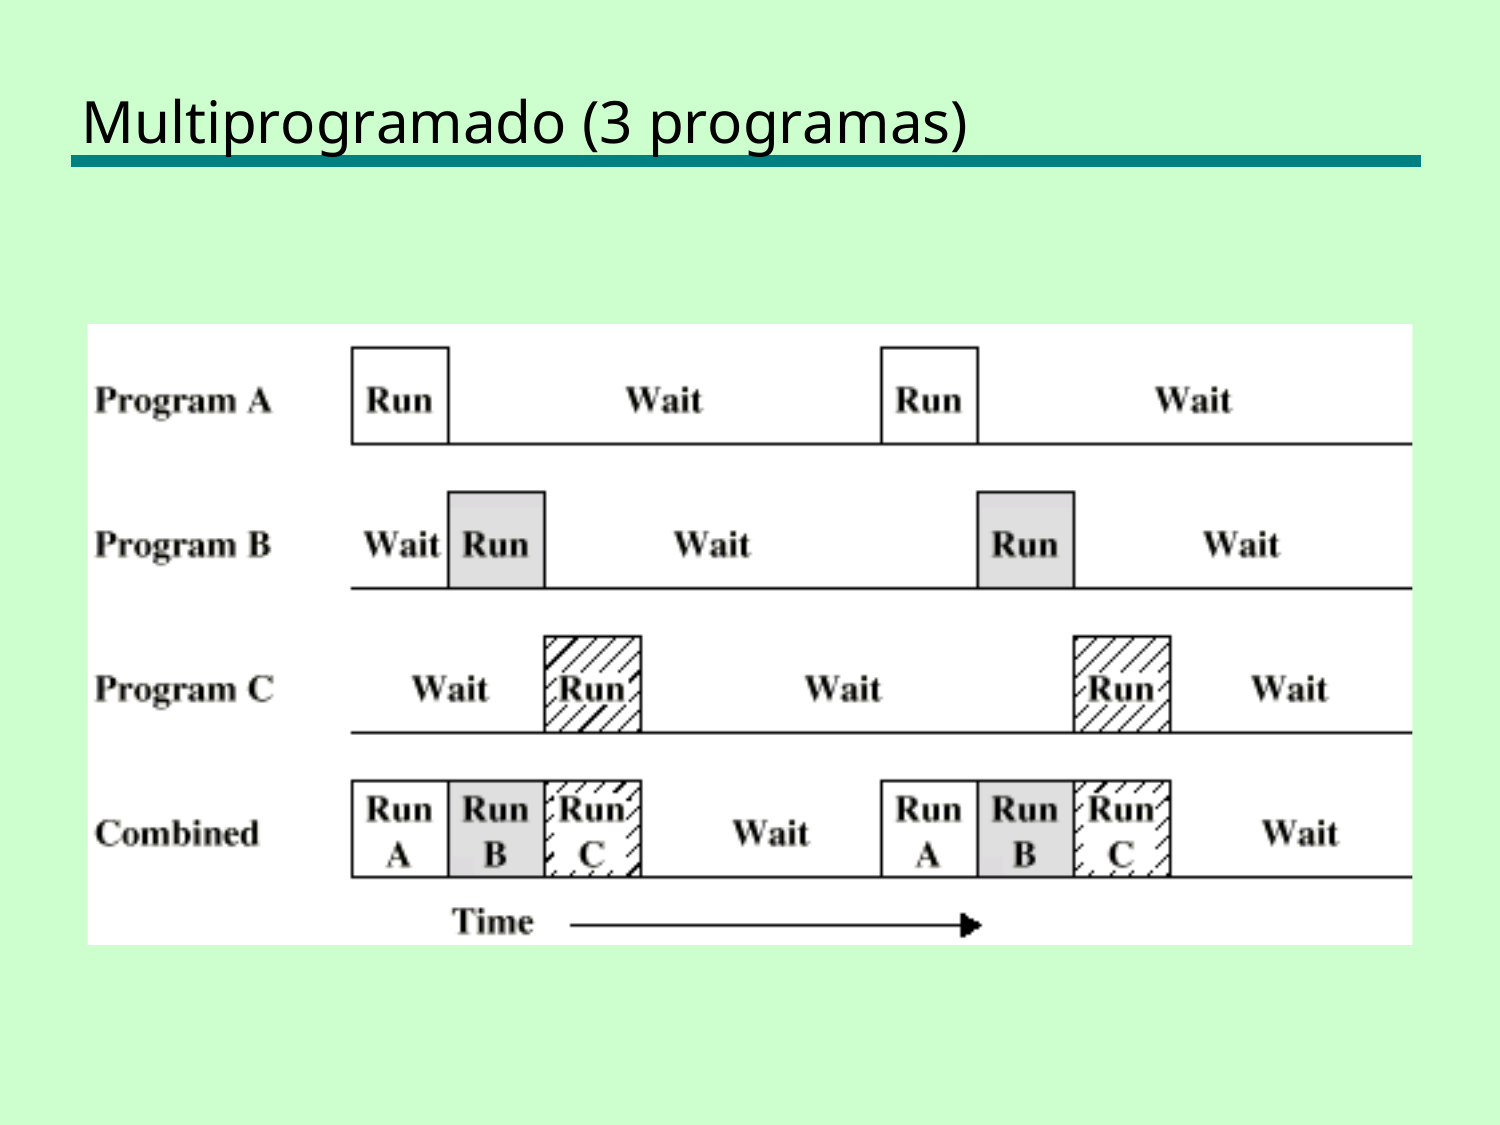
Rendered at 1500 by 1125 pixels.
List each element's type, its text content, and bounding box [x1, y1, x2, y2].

picture [87, 324, 1413, 945]
title Multiprogramado (3 programas) [66, 24, 1413, 163]
